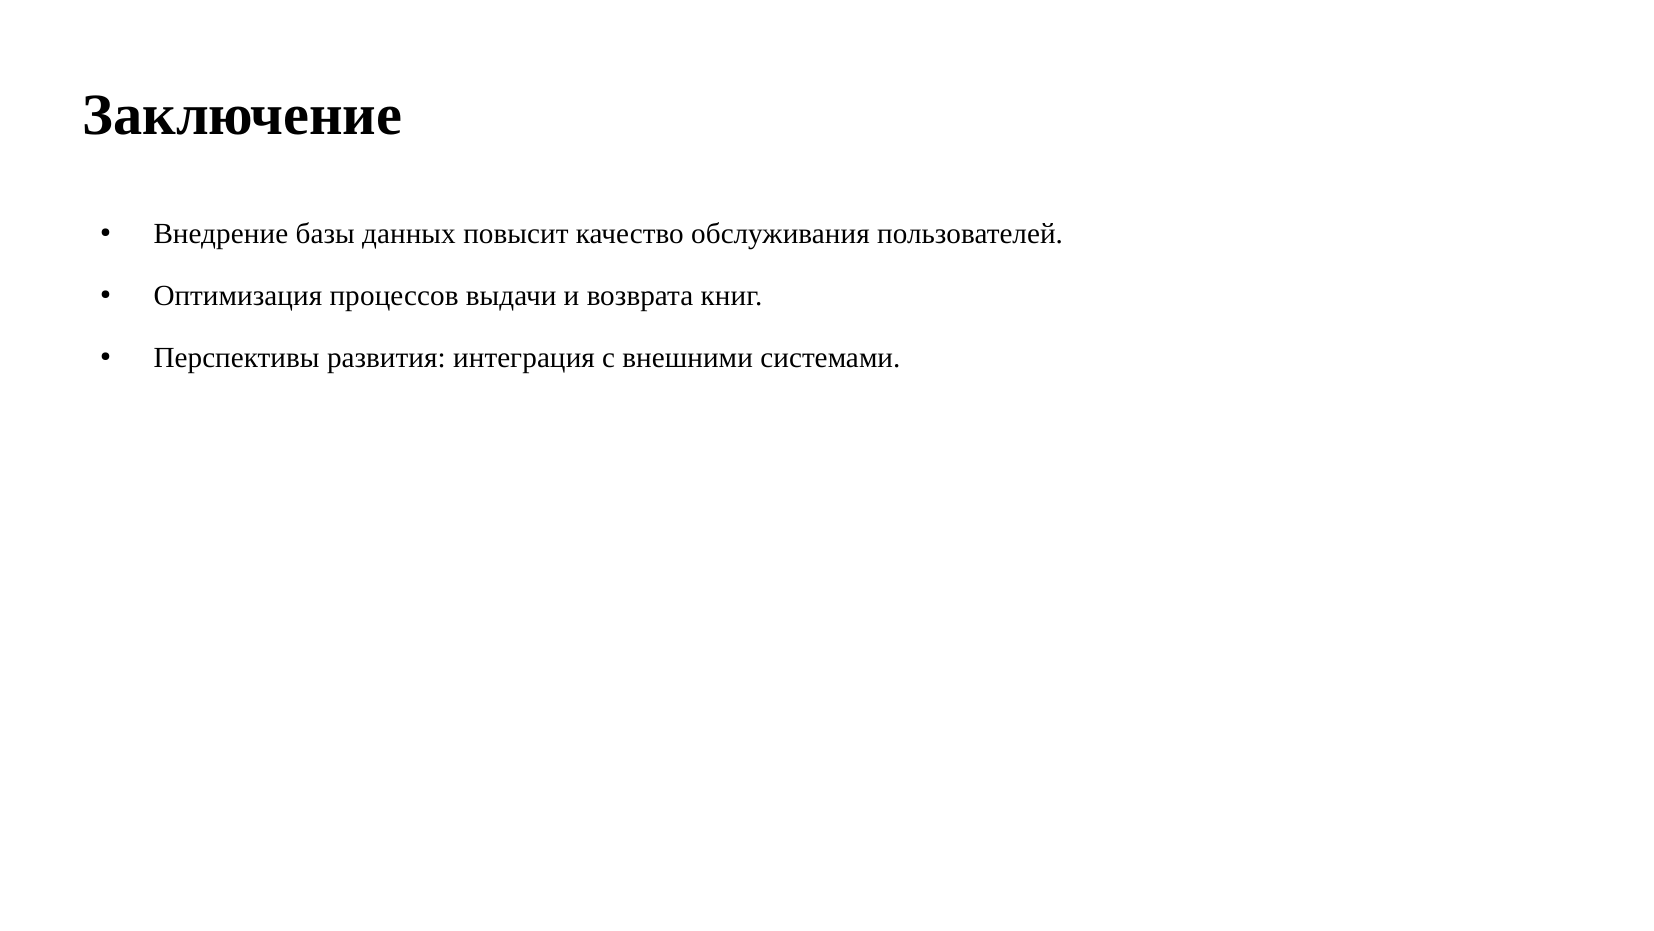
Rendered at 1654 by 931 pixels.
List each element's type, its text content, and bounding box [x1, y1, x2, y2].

title Заключение [82, 37, 1571, 193]
list Внедрение базы данных повысит качество обслуживания пользователей. Оптимизация процессов выдачи и возврата книг. Перспективы развития: интеграция с внешними системами. [82, 217, 1571, 758]
